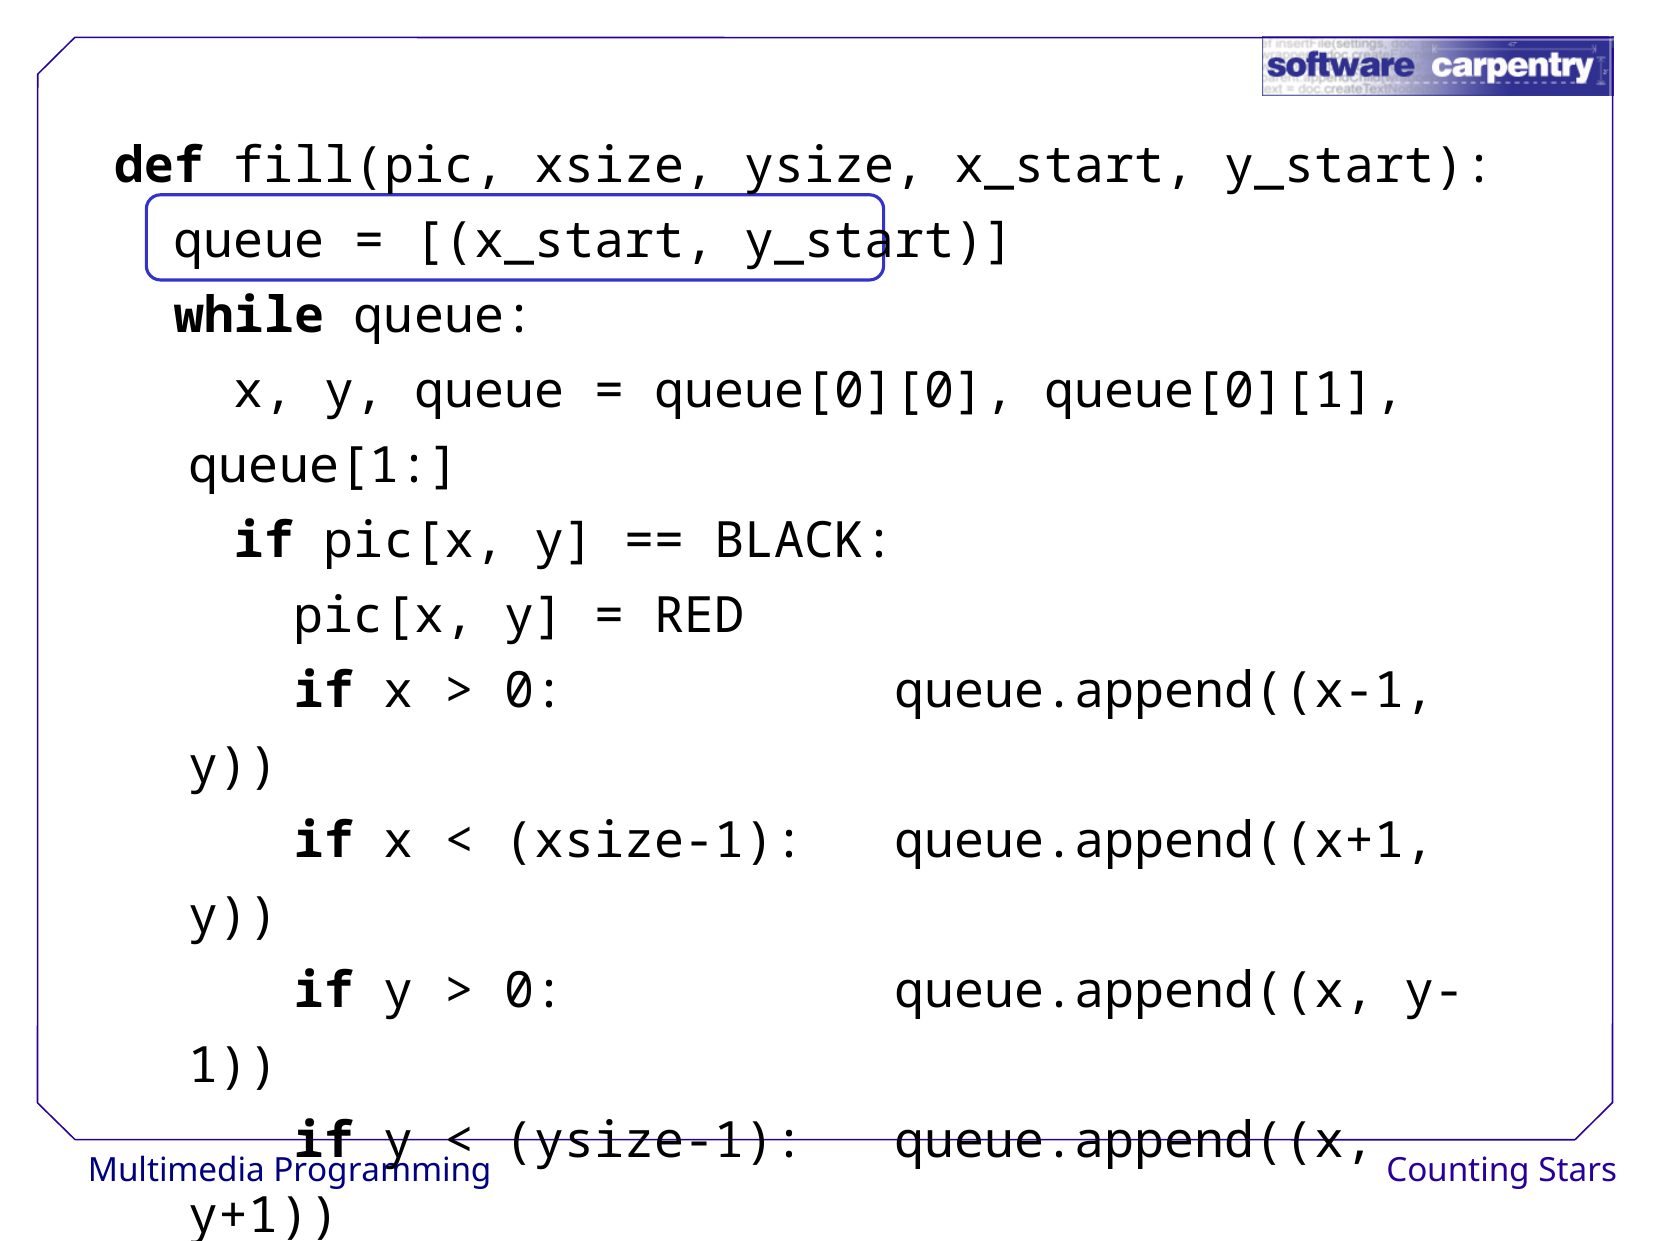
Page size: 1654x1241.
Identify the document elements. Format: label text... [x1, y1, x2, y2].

picture [1262, 36, 1614, 96]
text_box def fill(pic, xsize, ysize, x_start, y_start): queue = [(x_start, y_start)] while queue: x, y, queue = queue[0][0], queue[0][1], queue[1:] if pic[x, y] == BLACK: pic[x, y] = RED if x > 0: queue.append((x-1, y)) if x < (xsize-1): queue.append((x+1, y)) if y > 0: queue.append((x, y-1)) if y < (ysize-1): queue.append((x, y+1)) [99, 109, 1546, 1241]
